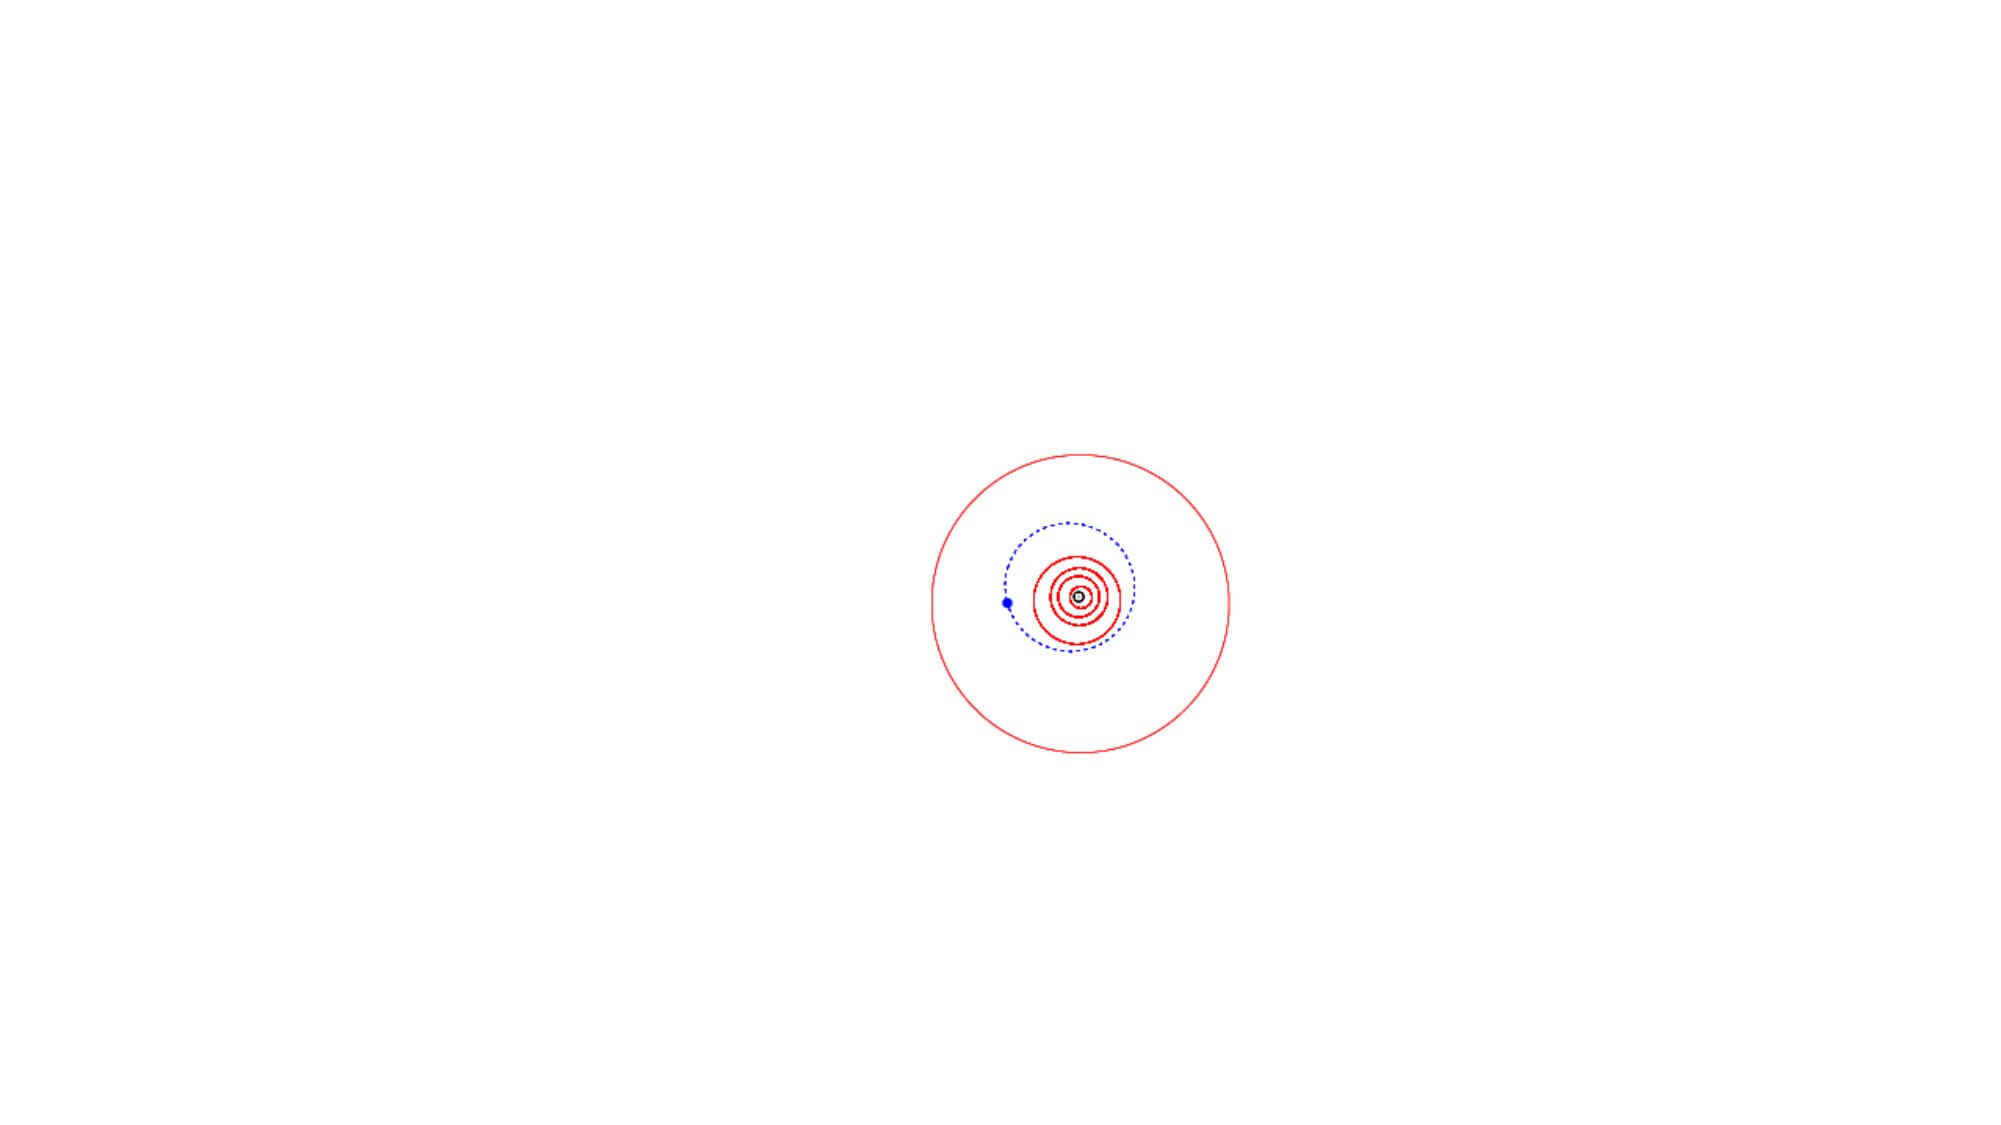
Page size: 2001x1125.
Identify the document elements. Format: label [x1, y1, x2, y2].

picture [891, 409, 1259, 785]
